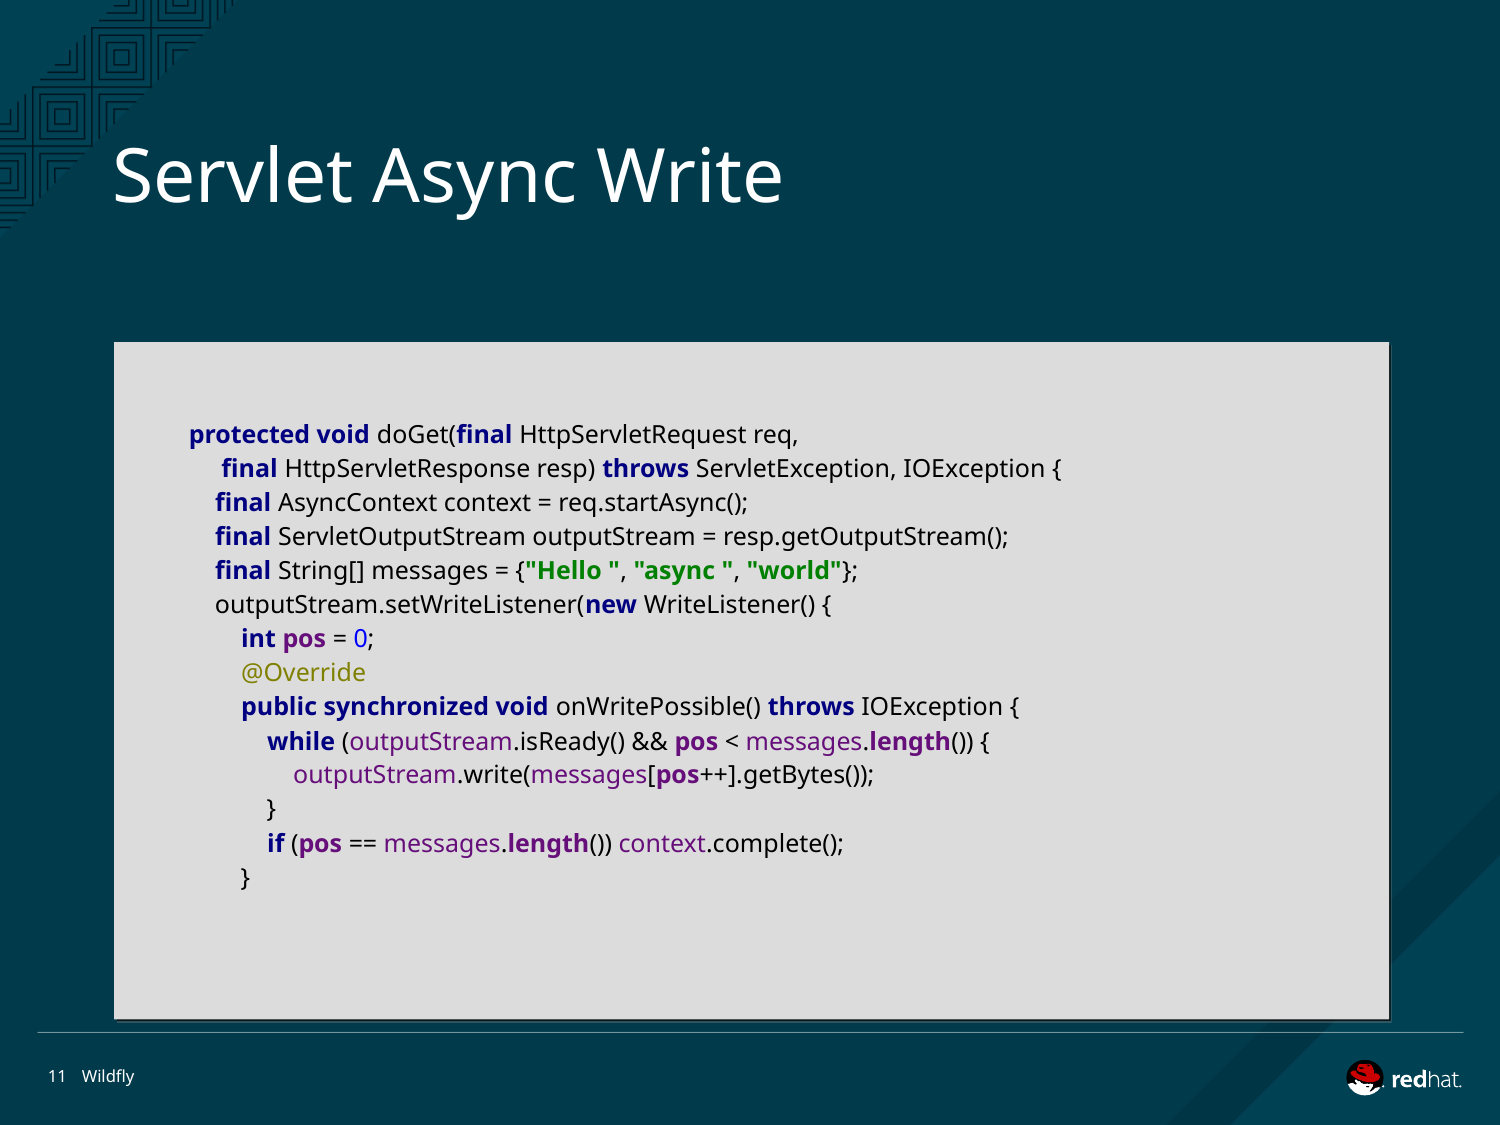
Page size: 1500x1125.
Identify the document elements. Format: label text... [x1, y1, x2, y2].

text_box protected void doGet(final HttpServletRequest req, final HttpServletResponse resp) throws ServletException, IOException { final AsyncContext context = req.startAsync(); final ServletOutputStream outputStream = resp.getOutputStream(); final String[] messages = {"Hello ", "async ", "world"}; outputStream.setWriteListener(new WriteListener() { int pos = 0; @Override public synchronized void onWritePossible() throws IOException { while (outputStream.isReady() && pos < messages.length()) { outputStream.write(messages[pos++].getBytes()); } if (pos == messages.length()) context.complete(); } [114, 342, 1390, 1020]
title Servlet Async Write [112, 0, 1388, 225]
